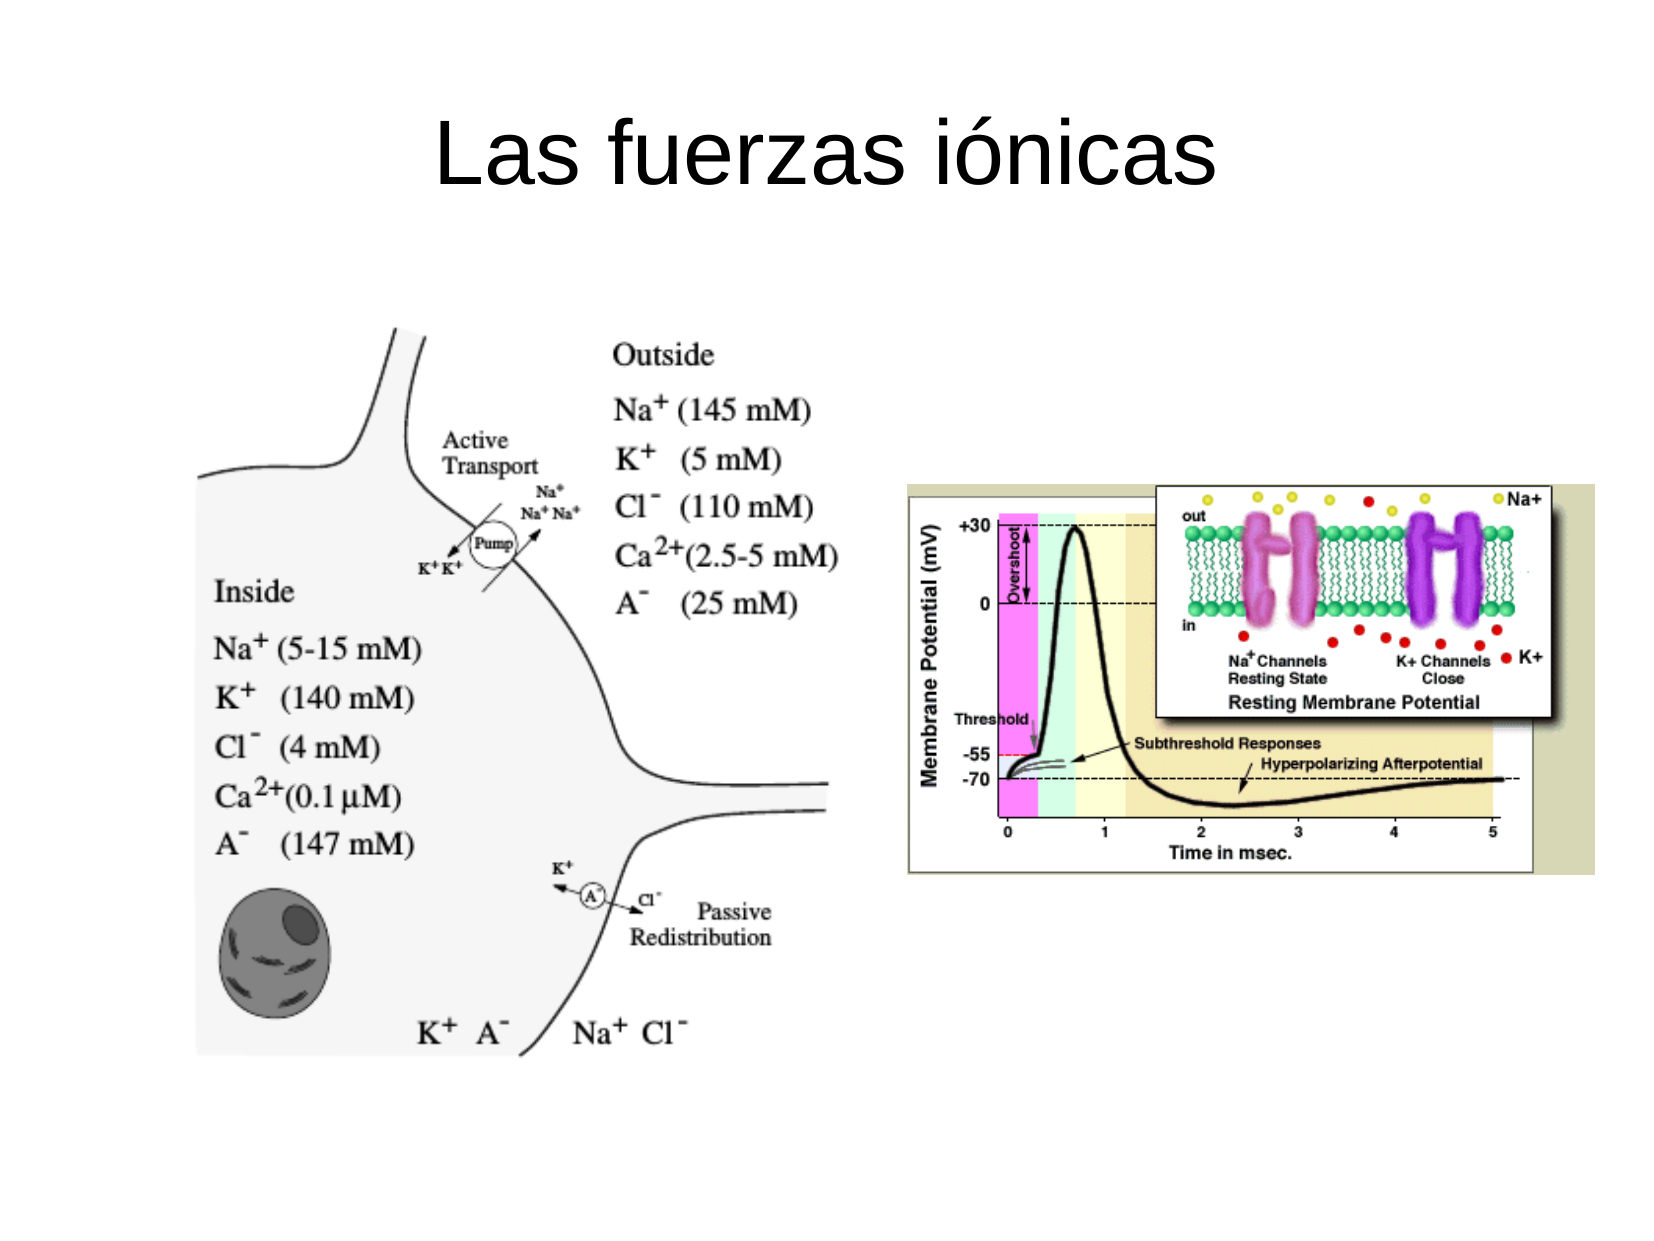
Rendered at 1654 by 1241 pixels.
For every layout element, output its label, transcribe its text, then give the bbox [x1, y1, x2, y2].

picture [141, 317, 1595, 1087]
title Las fuerzas iónicas [82, 49, 1571, 257]
